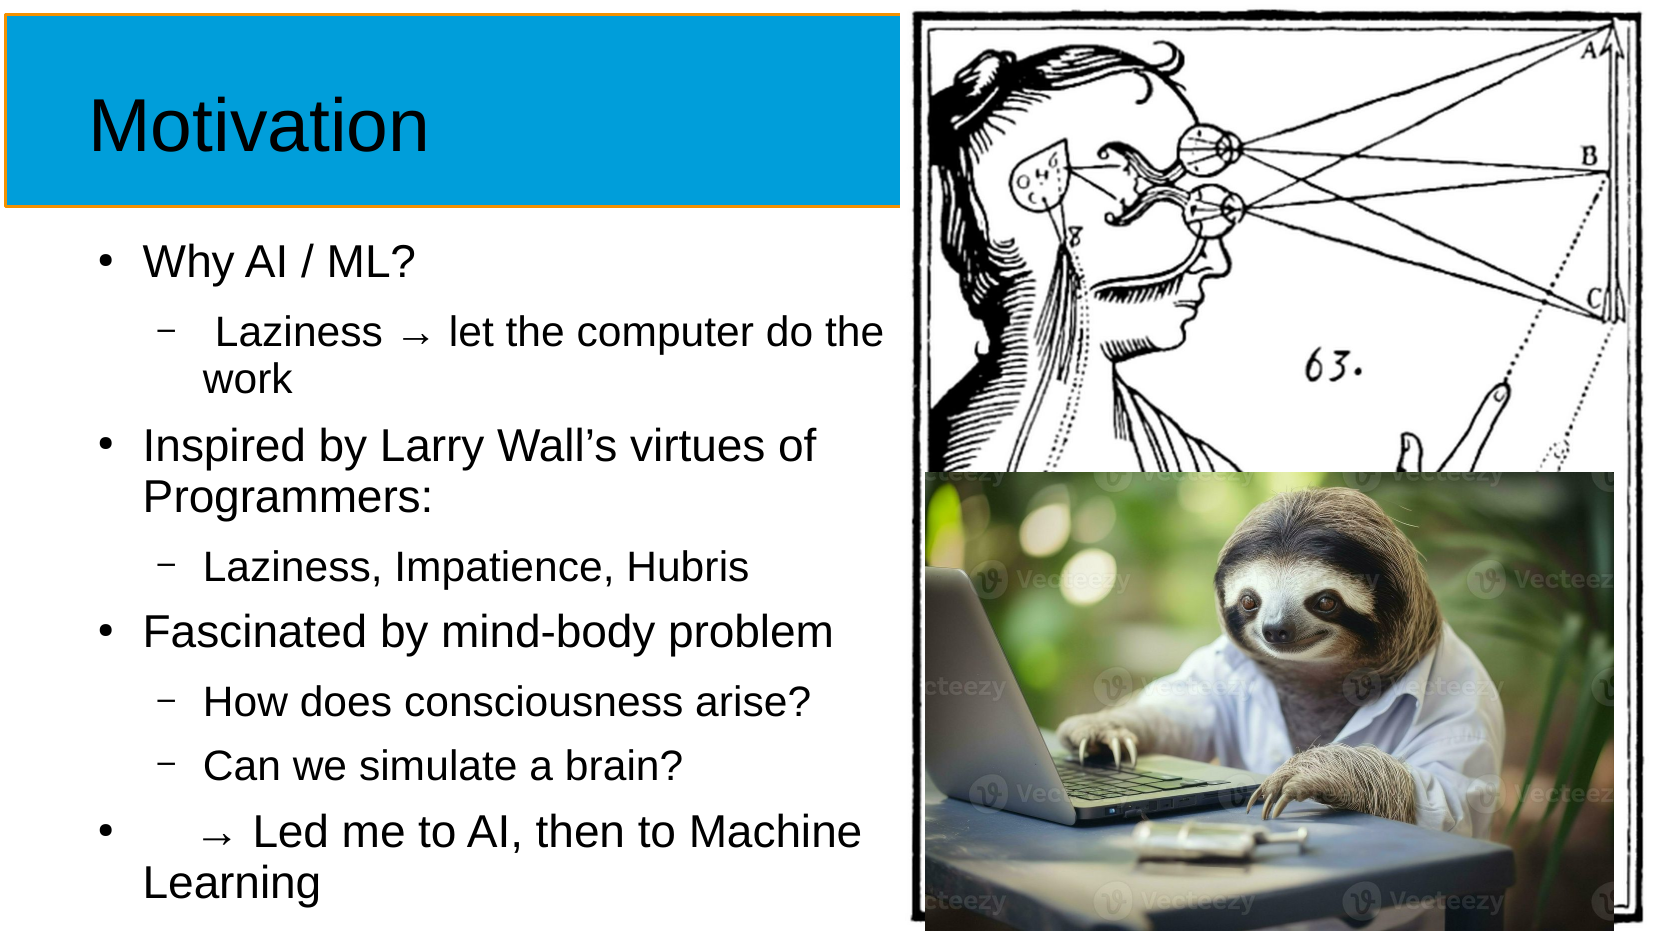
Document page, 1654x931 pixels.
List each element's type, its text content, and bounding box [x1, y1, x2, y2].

list Why AI / ML? Laziness → let the computer do the work Inspired by Larry Wall’s virtues of Programmers: Laziness, Impatience, Hubris Fascinated by mind-body problem How does consciousness arise? Can we simulate a brain? → Led me to AI, then to Machine Learning [82, 236, 886, 916]
picture [900, 0, 1654, 931]
title Motivation [88, 44, 1565, 207]
